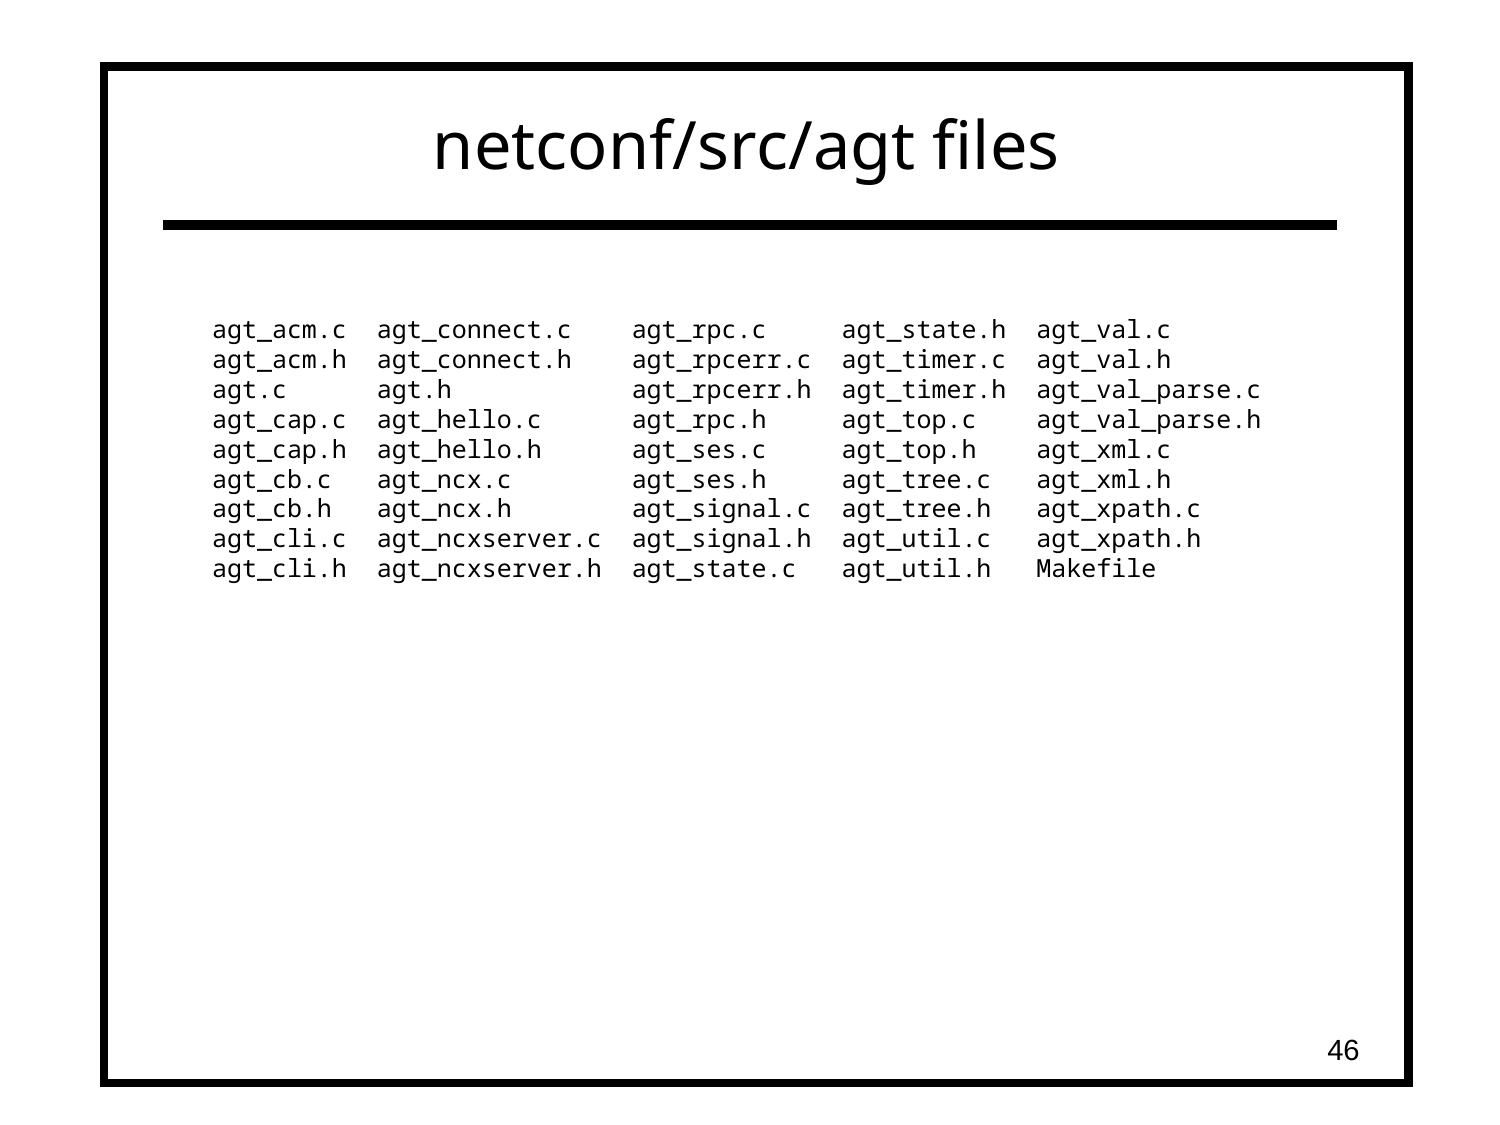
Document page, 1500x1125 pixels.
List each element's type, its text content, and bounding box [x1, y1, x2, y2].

text_box agt_acm.c agt_connect.c agt_rpc.c agt_state.h agt_val.c agt_acm.h agt_connect.h agt_rpcerr.c agt_timer.c agt_val.h agt.c agt.h agt_rpcerr.h agt_timer.h agt_val_parse.c agt_cap.c agt_hello.c agt_rpc.h agt_top.c agt_val_parse.h agt_cap.h agt_hello.h agt_ses.c agt_top.h agt_xml.c agt_cb.c agt_ncx.c agt_ses.h agt_tree.c agt_xml.h agt_cb.h agt_ncx.h agt_signal.c agt_tree.h agt_xpath.c agt_cli.c agt_ncxserver.c agt_signal.h agt_util.c agt_xpath.h agt_cli.h agt_ncxserver.h agt_state.c agt_util.h Makefile [197, 305, 1290, 673]
title netconf/src/agt files [162, 74, 1332, 213]
